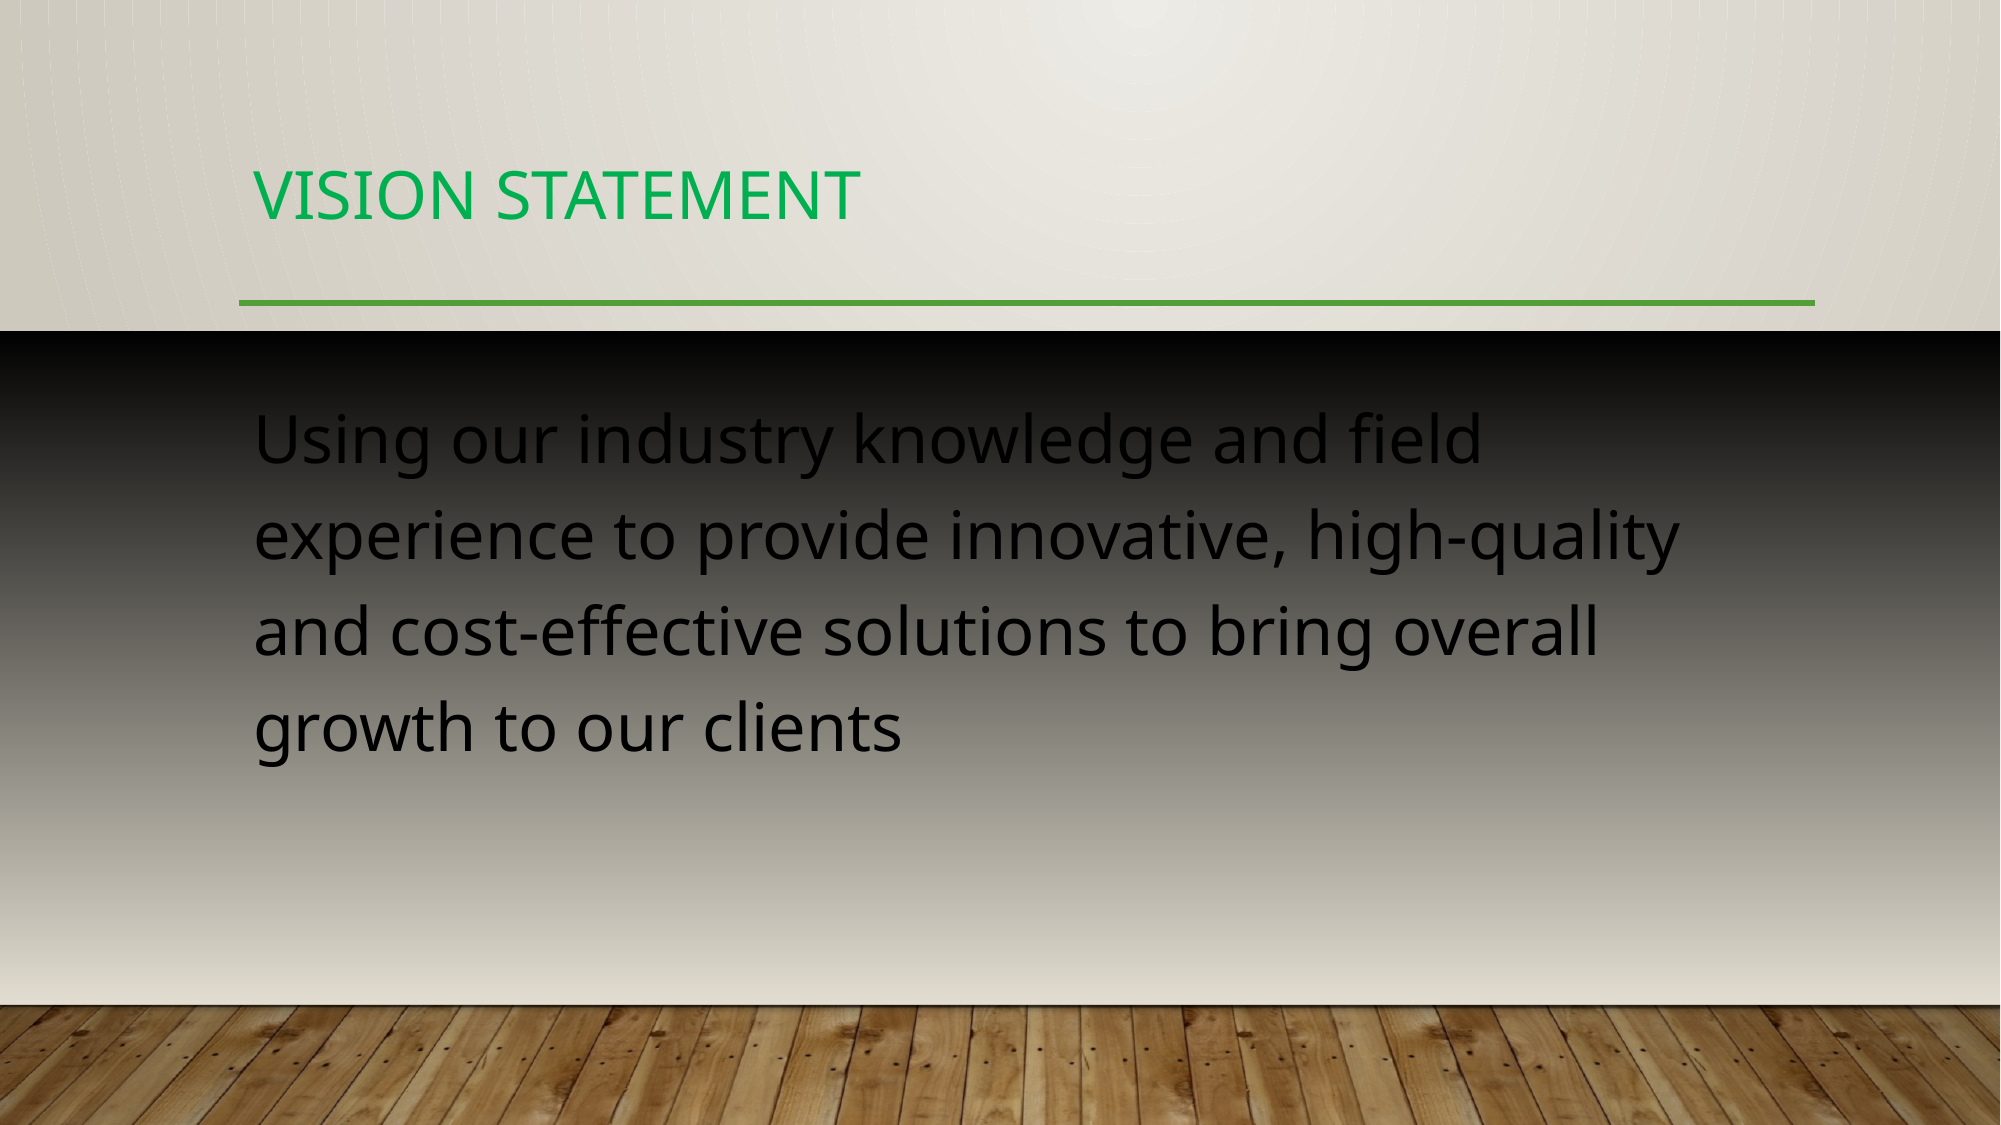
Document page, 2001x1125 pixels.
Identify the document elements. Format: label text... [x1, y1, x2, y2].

title VISION STATEMENT [238, 154, 1814, 311]
list Using our industry knowledge and field experience to provide innovative, high-quality and cost-effective solutions to bring overall growth to our clients [238, 372, 1814, 801]
